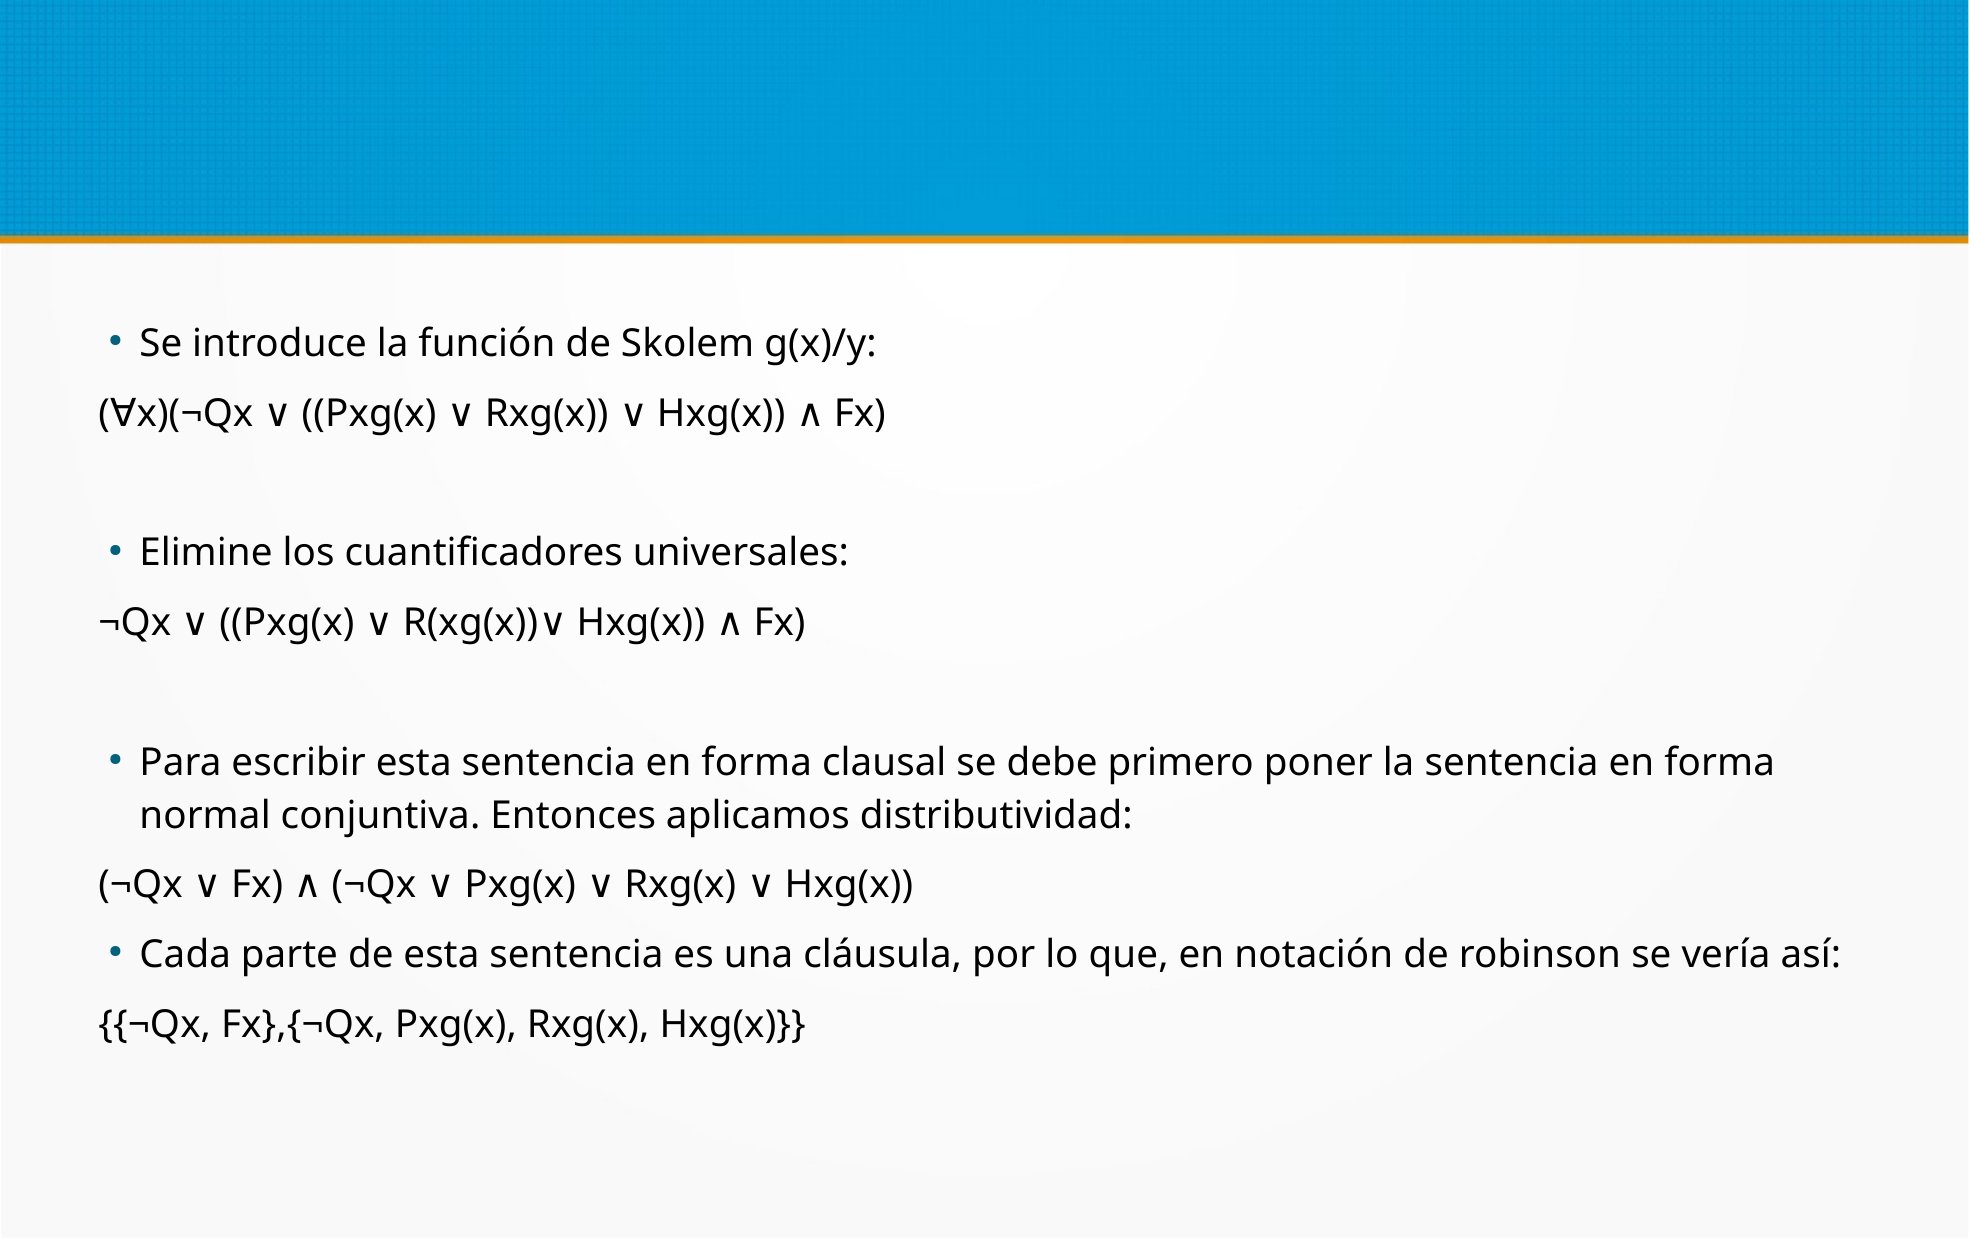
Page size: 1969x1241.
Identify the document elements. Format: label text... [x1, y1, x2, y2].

list Se introduce la función de Skolem g(x)/y: (∀x)(¬Qx ∨ ((Pxg(x) ∨ Rxg(x)) ∨ Hxg(x)) ∧ Fx) Elimine los cuantificadores universales: ¬Qx ∨ ((Pxg(x) ∨ R(xg(x))∨ Hxg(x)) ∧ Fx) Para escribir esta sentencia en forma clausal se debe primero poner la sentencia en forma normal conjuntiva. Entonces aplicamos distributividad: (¬Qx ∨ Fx) ∧ (¬Qx ∨ Pxg(x) ∨ Rxg(x) ∨ Hxg(x)) Cada parte de esta sentencia es una cláusula, por lo que, en notación de robinson se vería así: {{¬Qx, Fx},{¬Qx, Pxg(x), Rxg(x), Hxg(x)}} [98, 315, 1861, 1081]
picture [0, 233, 1969, 1241]
